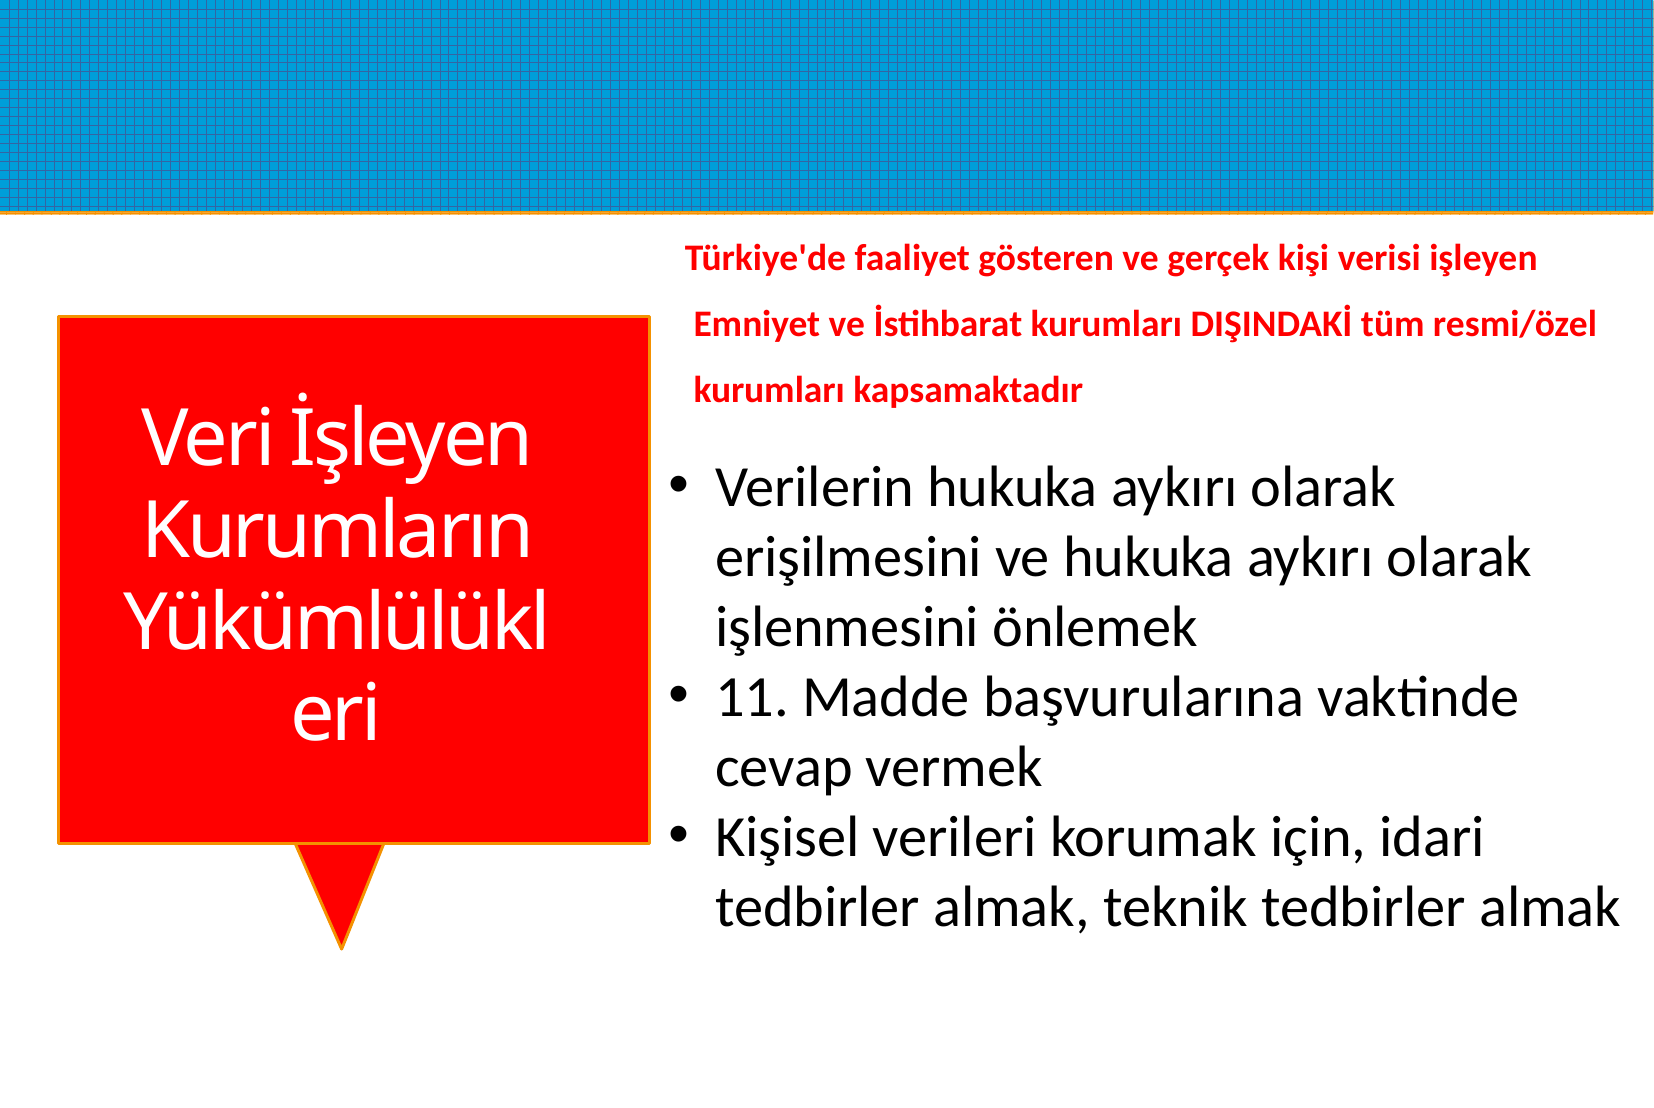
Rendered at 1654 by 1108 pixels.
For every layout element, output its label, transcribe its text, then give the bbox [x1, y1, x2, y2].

text_box [58, 316, 650, 950]
text_box Verilerin hukuka aykırı olarak erişilmesini ve hukuka aykırı olarak işlenmesini önlemek 11. Madde başvurularına vaktinde cevap vermek Kişisel verileri korumak için, idari tedbirler almak, teknik tedbirler almak [653, 440, 1654, 1016]
text_box Veri İşleyen Kurumların Yükümlülükleri [118, 346, 562, 805]
text_box Türkiye'de faaliyet gösteren ve gerçek kişi verisi işleyen Emniyet ve İstihbarat kurumları DIŞINDAKİ tüm resmi/özel kurumları kapsamaktadır [679, 120, 1605, 440]
